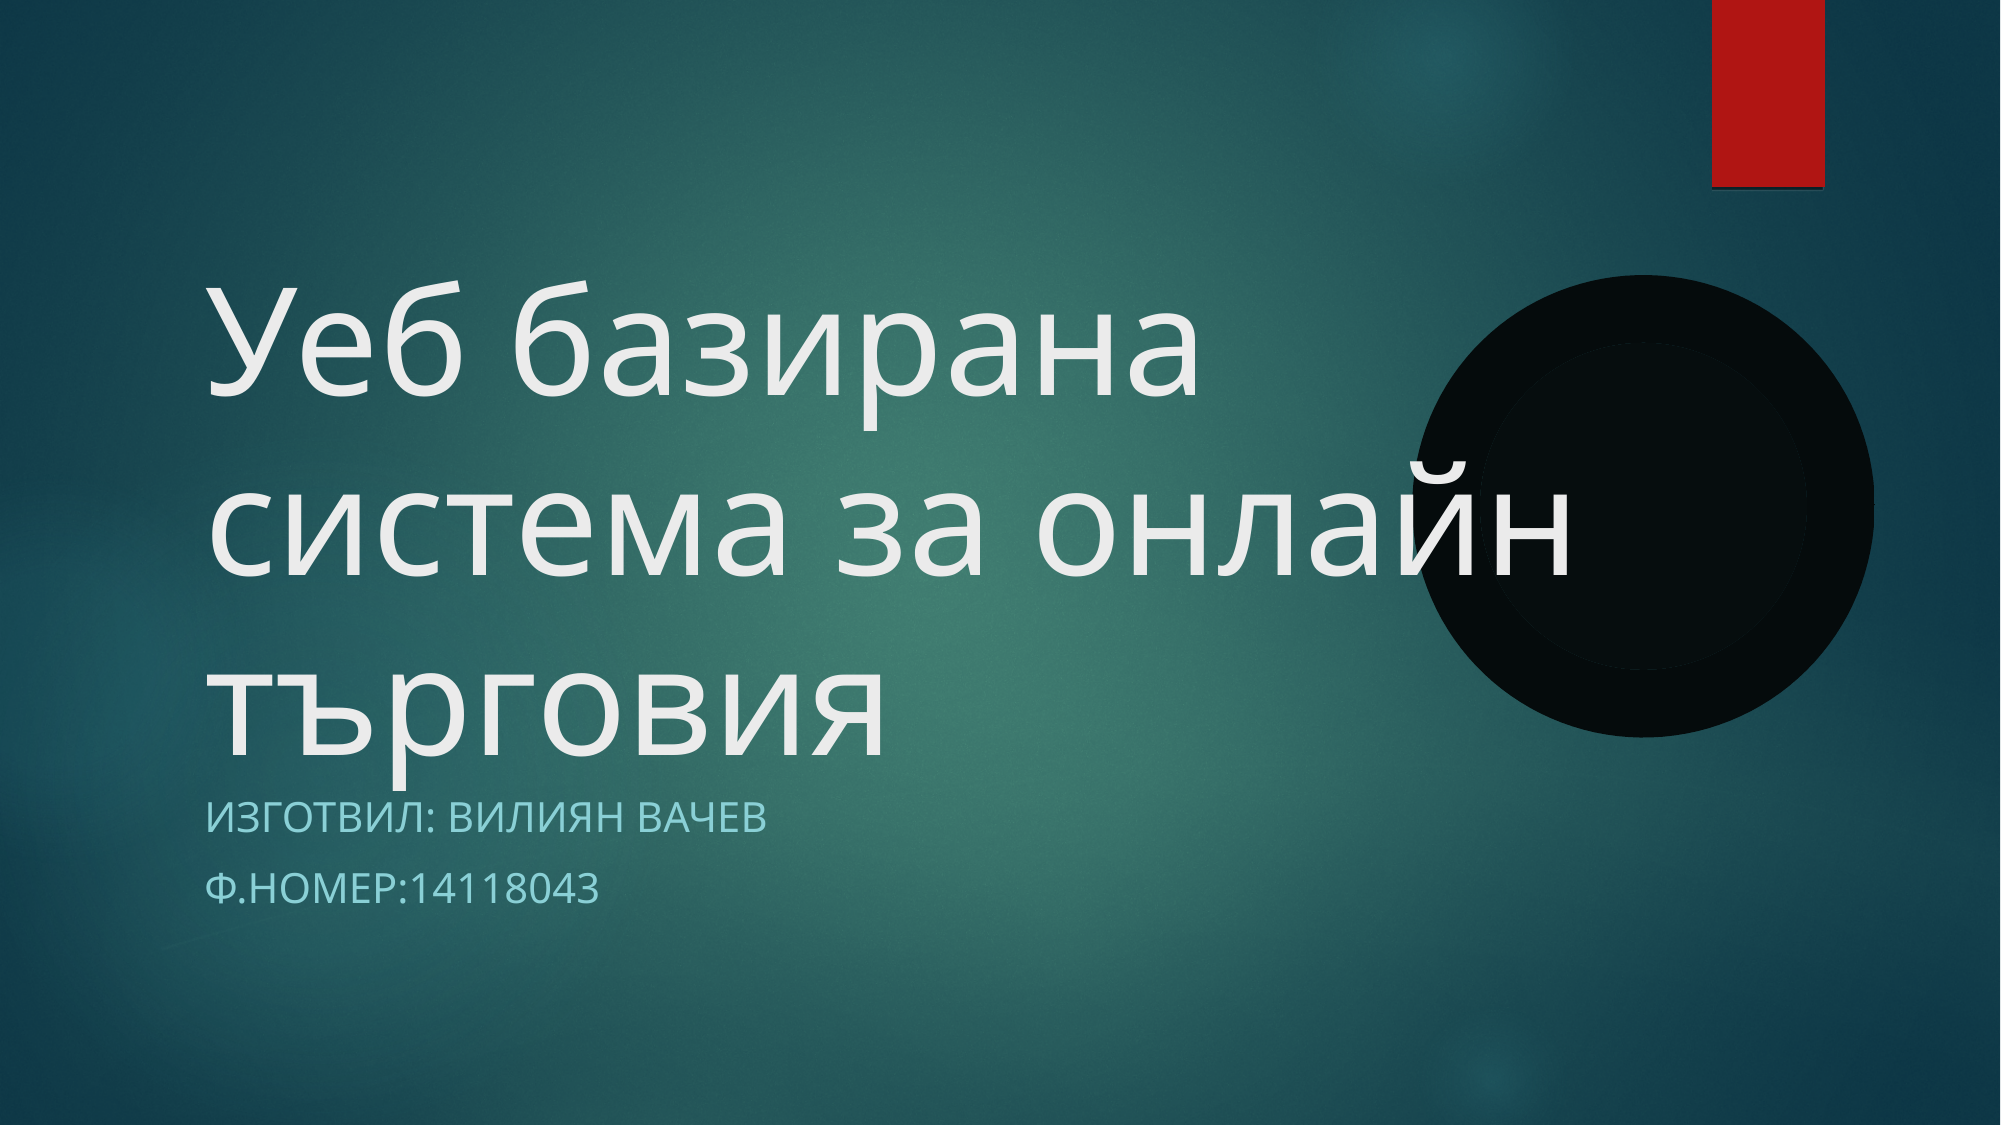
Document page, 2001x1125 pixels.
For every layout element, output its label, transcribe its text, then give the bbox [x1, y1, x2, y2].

subtitle Изготвил: Вилиян Вачев Ф.номер:14118043 [189, 783, 1638, 926]
title Уеб базирана система за онлайн търговия [189, 237, 1638, 783]
